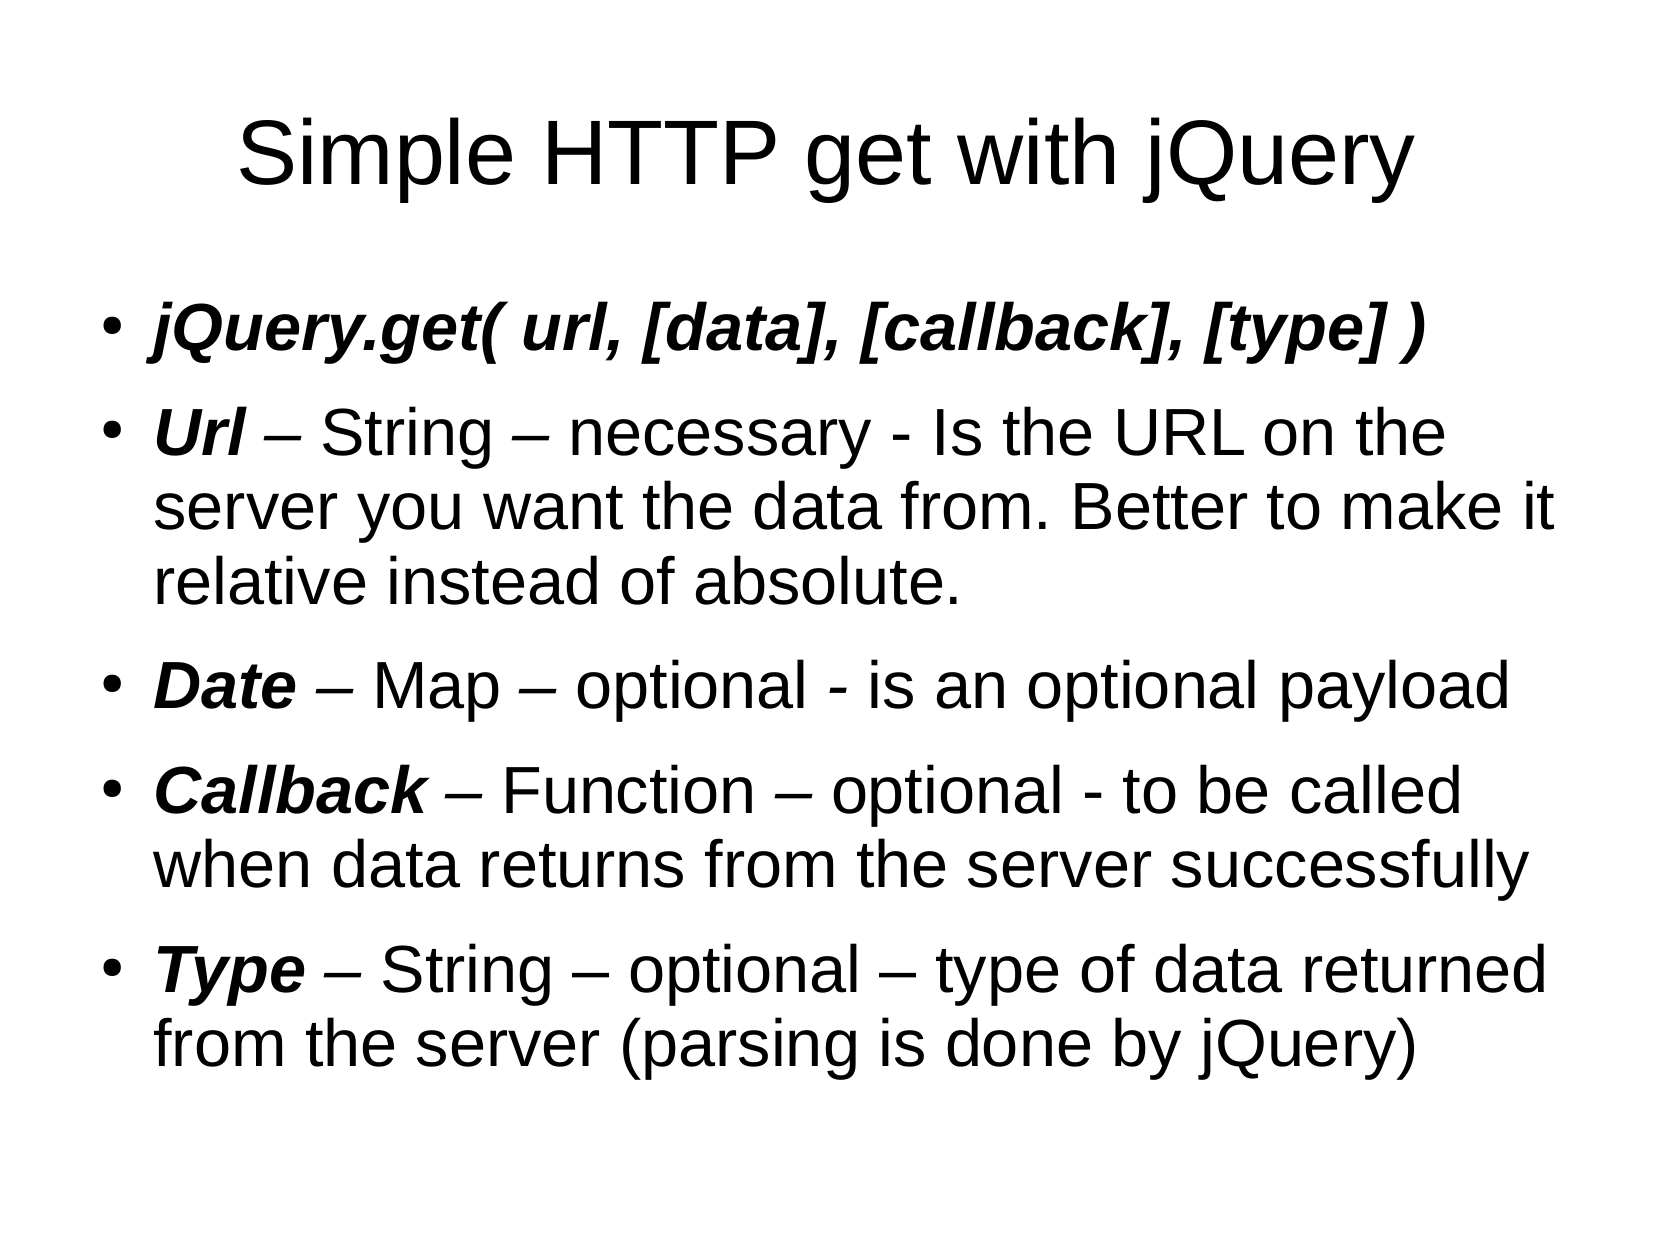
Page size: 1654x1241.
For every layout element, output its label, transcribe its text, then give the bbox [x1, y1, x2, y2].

title Simple HTTP get with jQuery [82, 49, 1571, 257]
list jQuery.get( url, [data], [callback], [type] ) Url – String – necessary - Is the URL on the server you want the data from. Better to make it relative instead of absolute. Date – Map – optional - is an optional payload Callback – Function – optional - to be called when data returns from the server successfully Type – String – optional – type of data returned from the server (parsing is done by jQuery) [82, 290, 1571, 1109]
